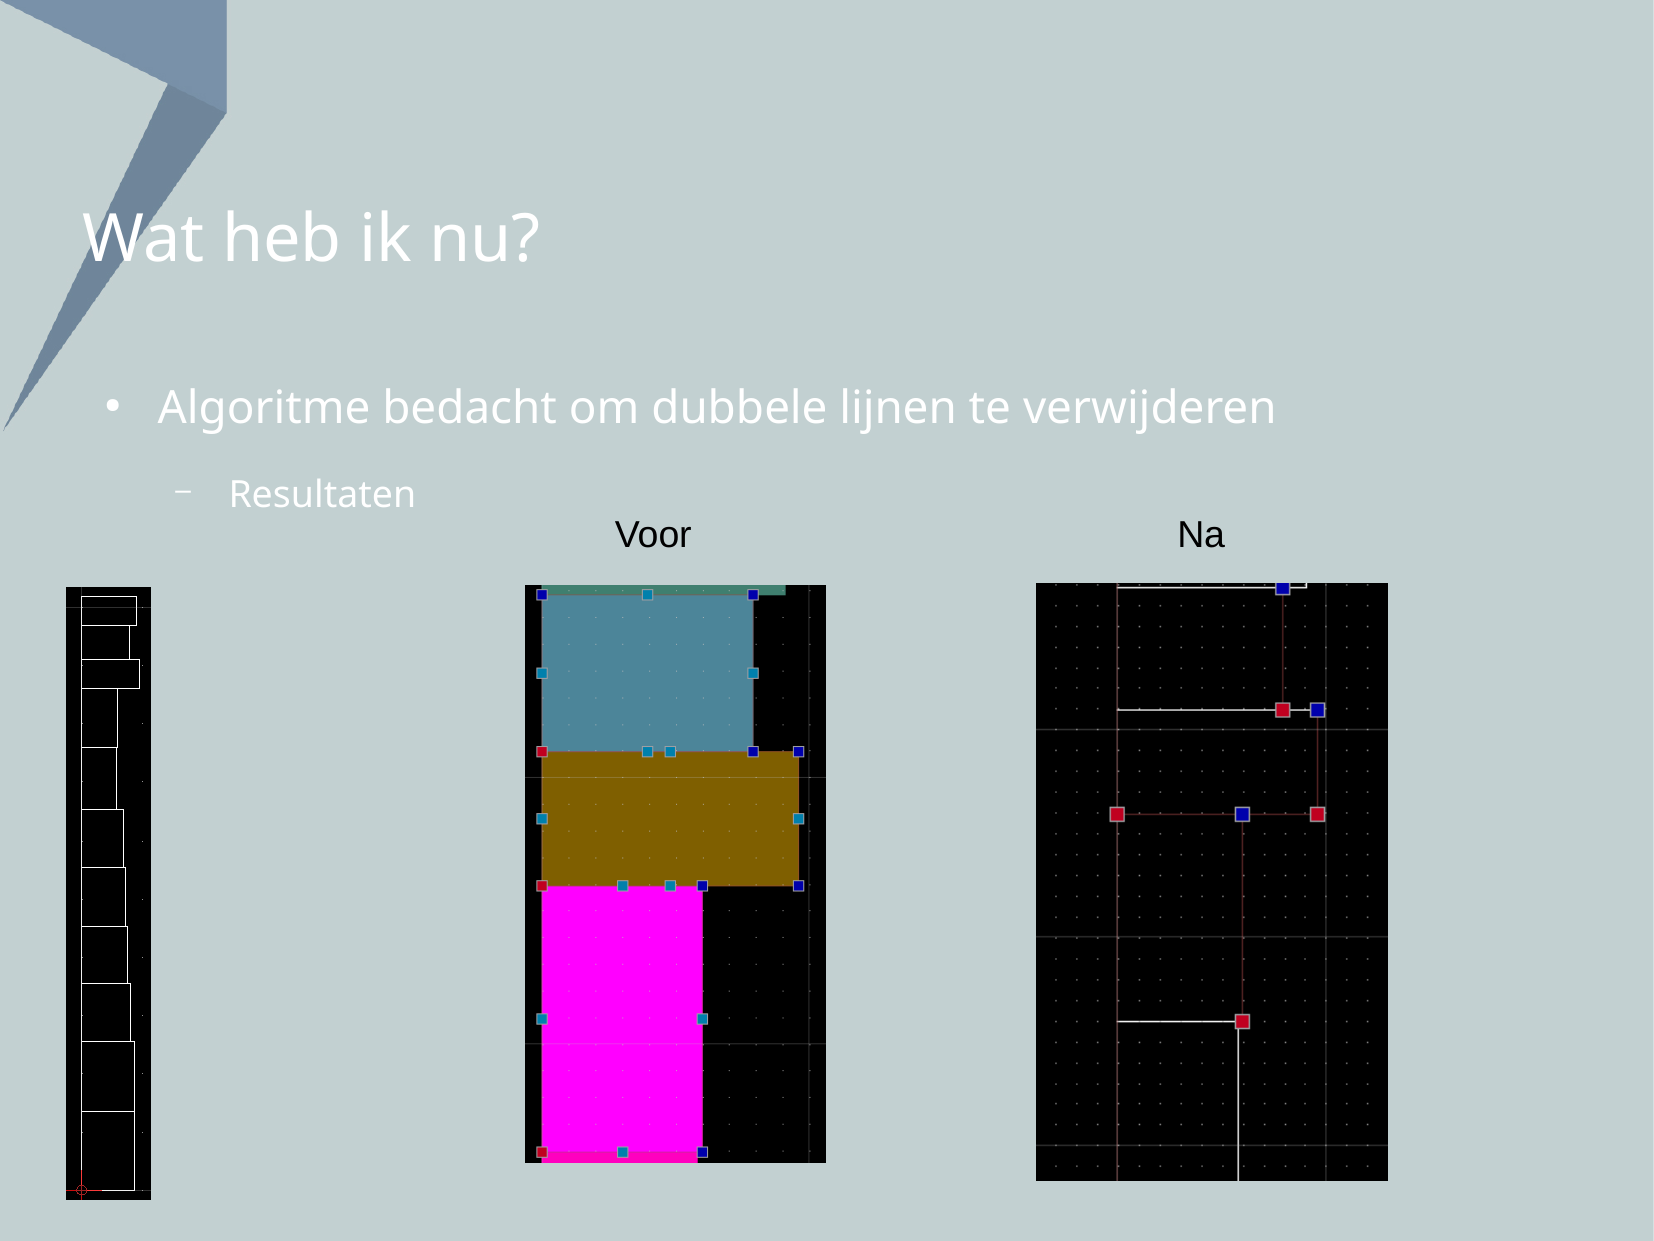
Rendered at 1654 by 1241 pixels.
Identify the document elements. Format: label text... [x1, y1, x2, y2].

list Algoritme bedacht om dubbele lijnen te verwijderen Resultaten [86, 375, 1576, 971]
title Wat heb ik nu? [82, 139, 1571, 332]
text_box Voor [600, 505, 713, 563]
picture [0, 0, 1654, 1241]
text_box Na [1162, 505, 1276, 563]
